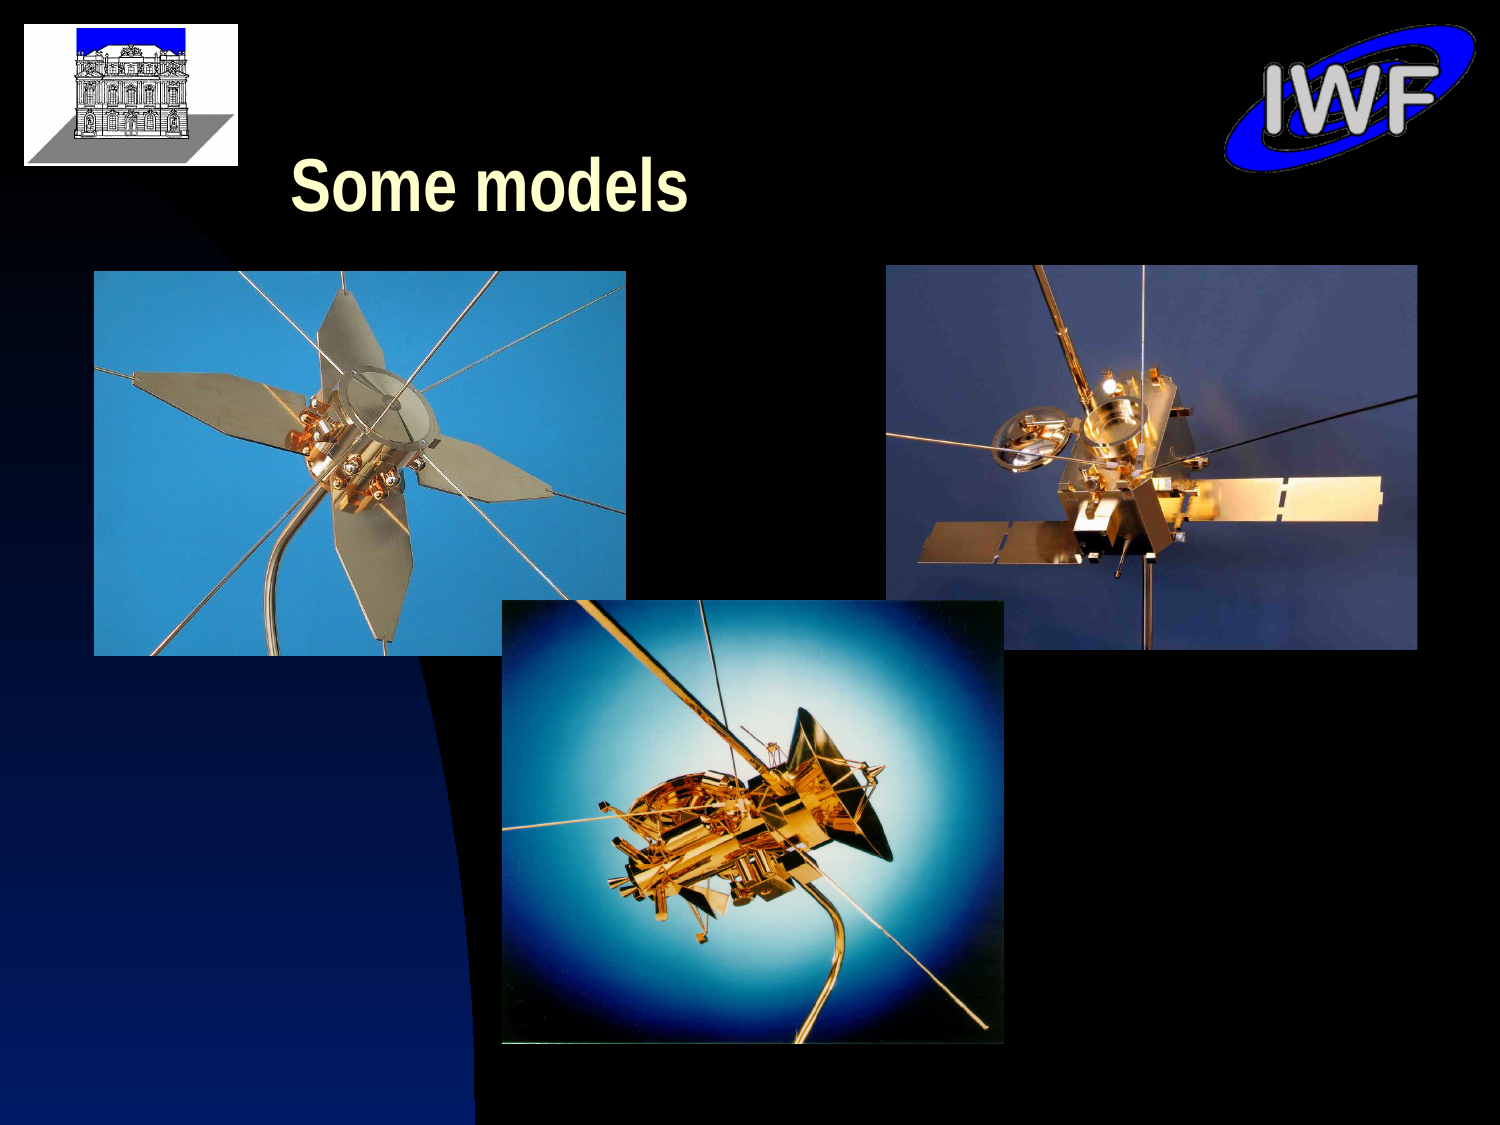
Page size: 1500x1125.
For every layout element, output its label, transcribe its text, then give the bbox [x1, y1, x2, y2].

picture [94, 265, 1418, 1044]
title Some models [275, 99, 1463, 288]
picture [24, 24, 238, 166]
picture [1224, 24, 1476, 173]
